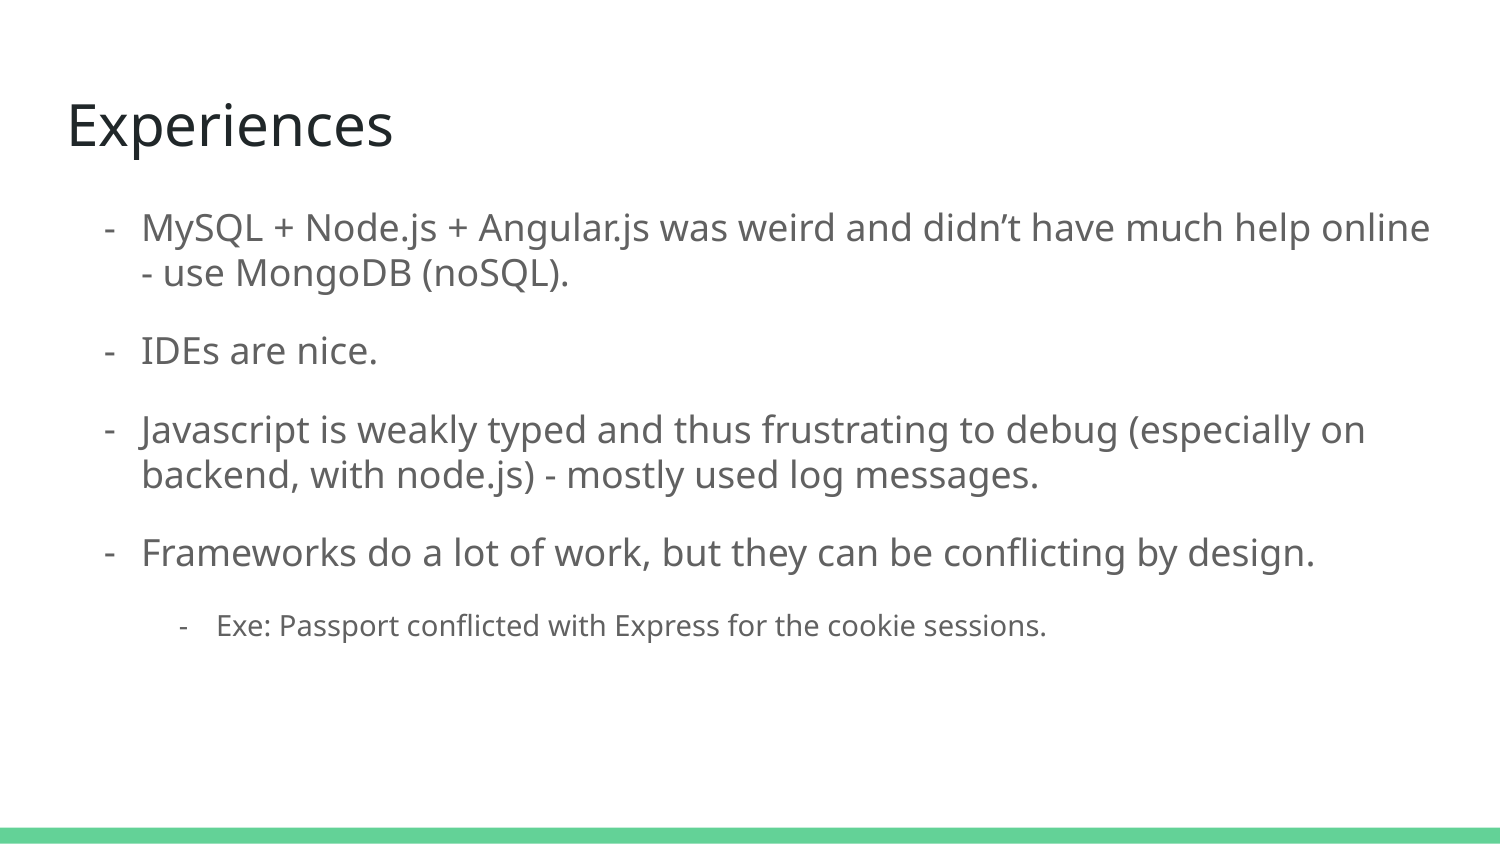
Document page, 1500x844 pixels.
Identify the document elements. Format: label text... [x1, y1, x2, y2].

list MySQL + Node.js + Angular.js was weird and didn’t have much help online - use MongoDB (noSQL). IDEs are nice. Javascript is weakly typed and thus frustrating to debug (especially on backend, with node.js) - mostly used log messages. Frameworks do a lot of work, but they can be conflicting by design. Exe: Passport conflicted with Express for the cookie sessions. [51, 189, 1449, 750]
title Experiences [51, 72, 1449, 167]
